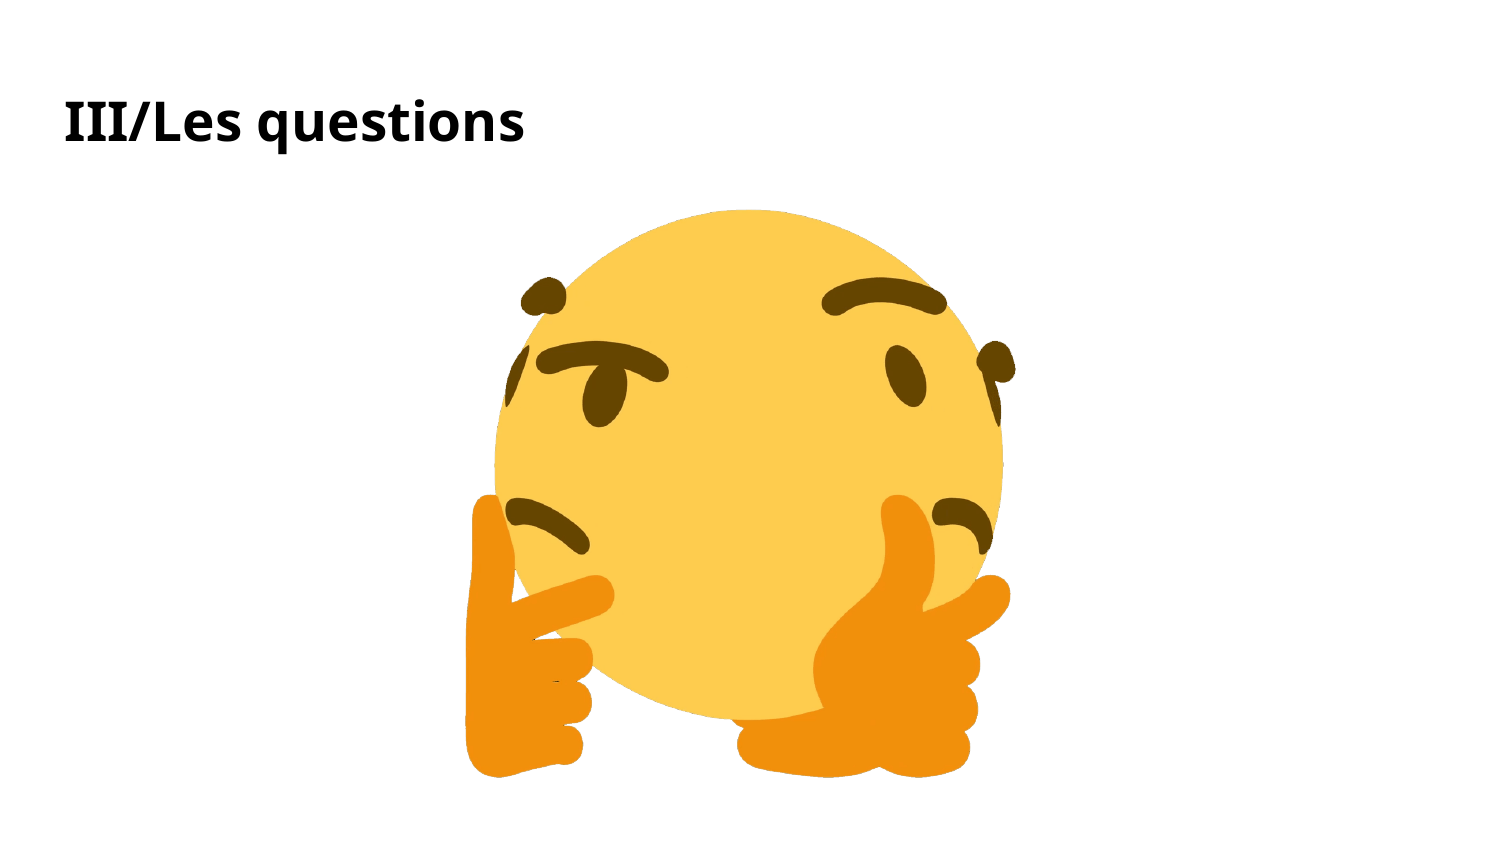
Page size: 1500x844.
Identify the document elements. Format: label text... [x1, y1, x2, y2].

title III/Les questions [49, 67, 1448, 173]
picture [437, 186, 1060, 808]
